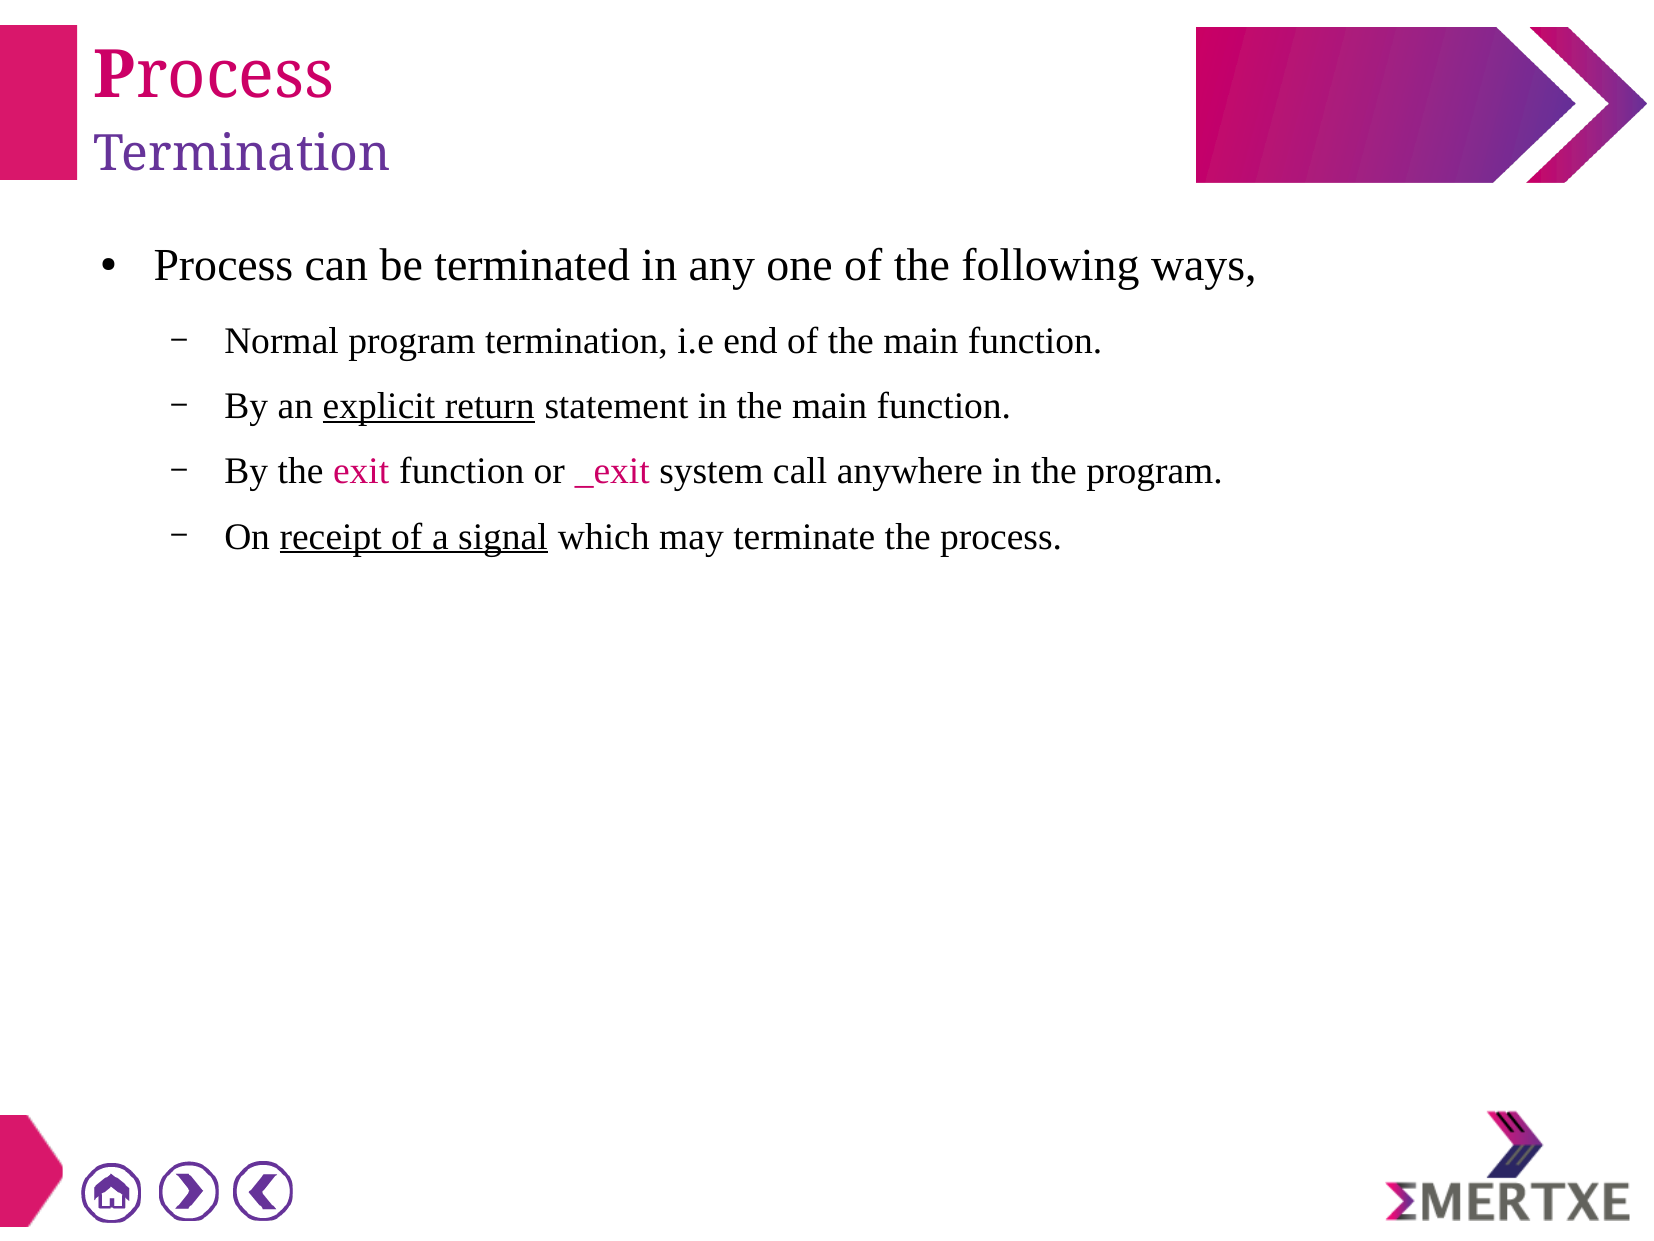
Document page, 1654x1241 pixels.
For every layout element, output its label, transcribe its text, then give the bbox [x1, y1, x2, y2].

picture [233, 1161, 293, 1221]
picture [1571, 27, 1647, 183]
picture [1385, 1107, 1631, 1221]
list Process can be terminated in any one of the following ways, Normal program termination, i.e end of the main function. By an explicit return statement in the main function. By the exit function or _exit system call anywhere in the program. On receipt of a signal which may terminate the process. [82, 240, 1571, 1094]
picture [159, 1161, 219, 1221]
picture [81, 1163, 141, 1223]
title Process Termination [93, 2, 1571, 210]
